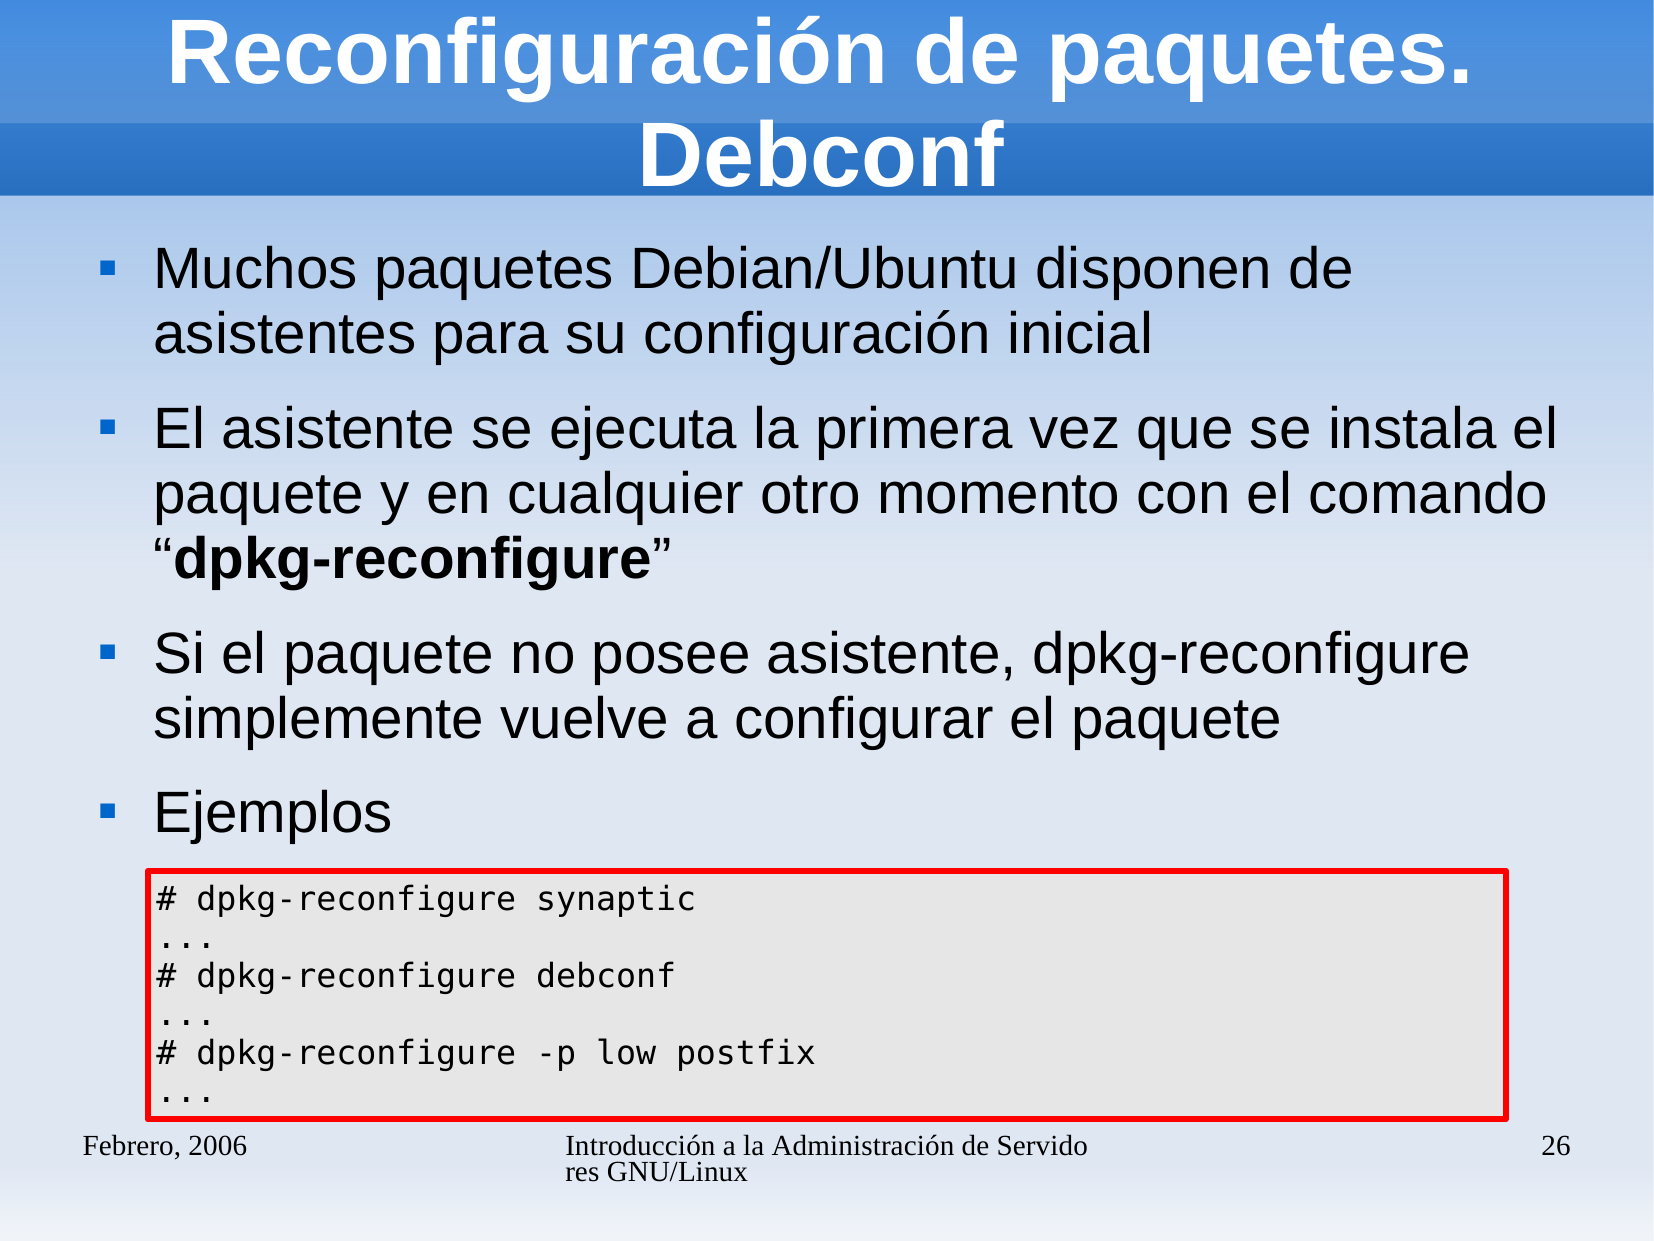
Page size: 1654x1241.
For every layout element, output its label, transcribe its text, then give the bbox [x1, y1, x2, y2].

list Muchos paquetes Debian/Ubuntu disponen de asistentes para su configuración inicial El asistente se ejecuta la primera vez que se instala el paquete y en cualquier otro momento con el comando “dpkg-reconfigure” Si el paquete no posee asistente, dpkg-reconfigure simplemente vuelve a configurar el paquete Ejemplos [82, 236, 1571, 1109]
text_box # dpkg-reconfigure synaptic ... # dpkg-reconfigure debconf ... # dpkg-reconfigure -p low postfix ... [147, 870, 1506, 1120]
title Reconfiguración de paquetes. Debconf [76, 0, 1565, 208]
picture [0, 0, 1654, 1241]
